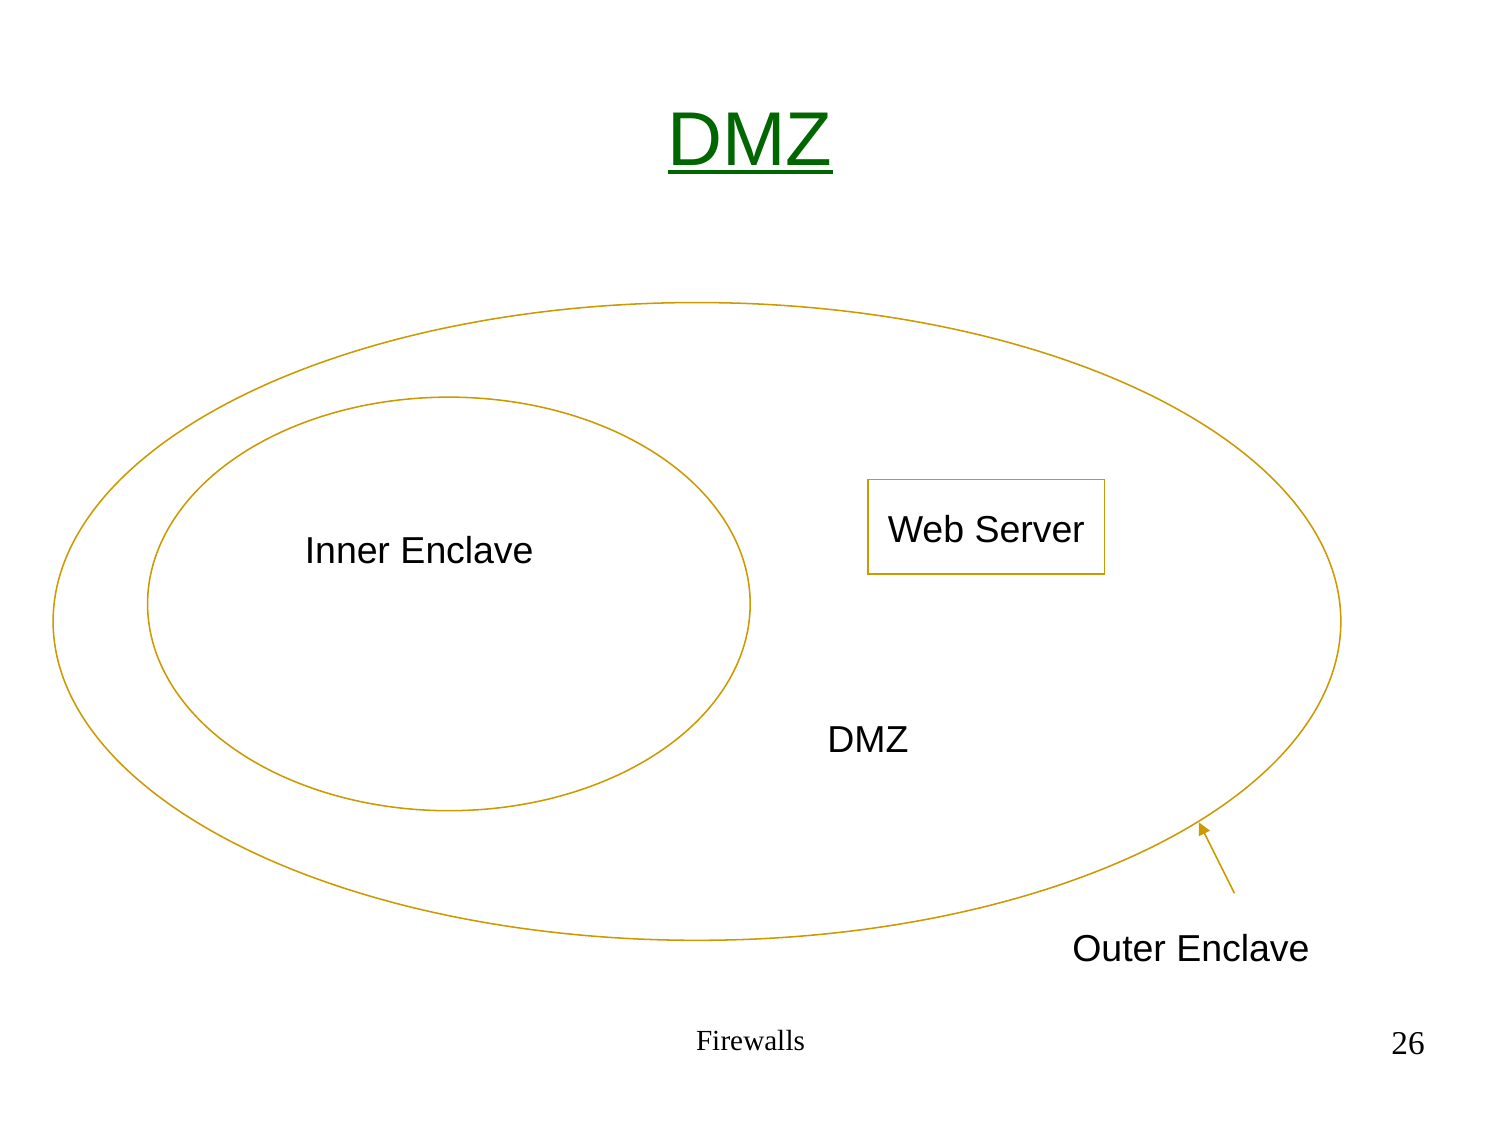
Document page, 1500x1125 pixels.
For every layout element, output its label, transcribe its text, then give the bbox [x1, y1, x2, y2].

text_box Web Server [868, 479, 1105, 575]
text_box DMZ [812, 707, 924, 768]
text_box Inner Enclave [289, 518, 549, 579]
text_box Outer Enclave [1057, 916, 1325, 977]
title DMZ [75, 45, 1425, 233]
